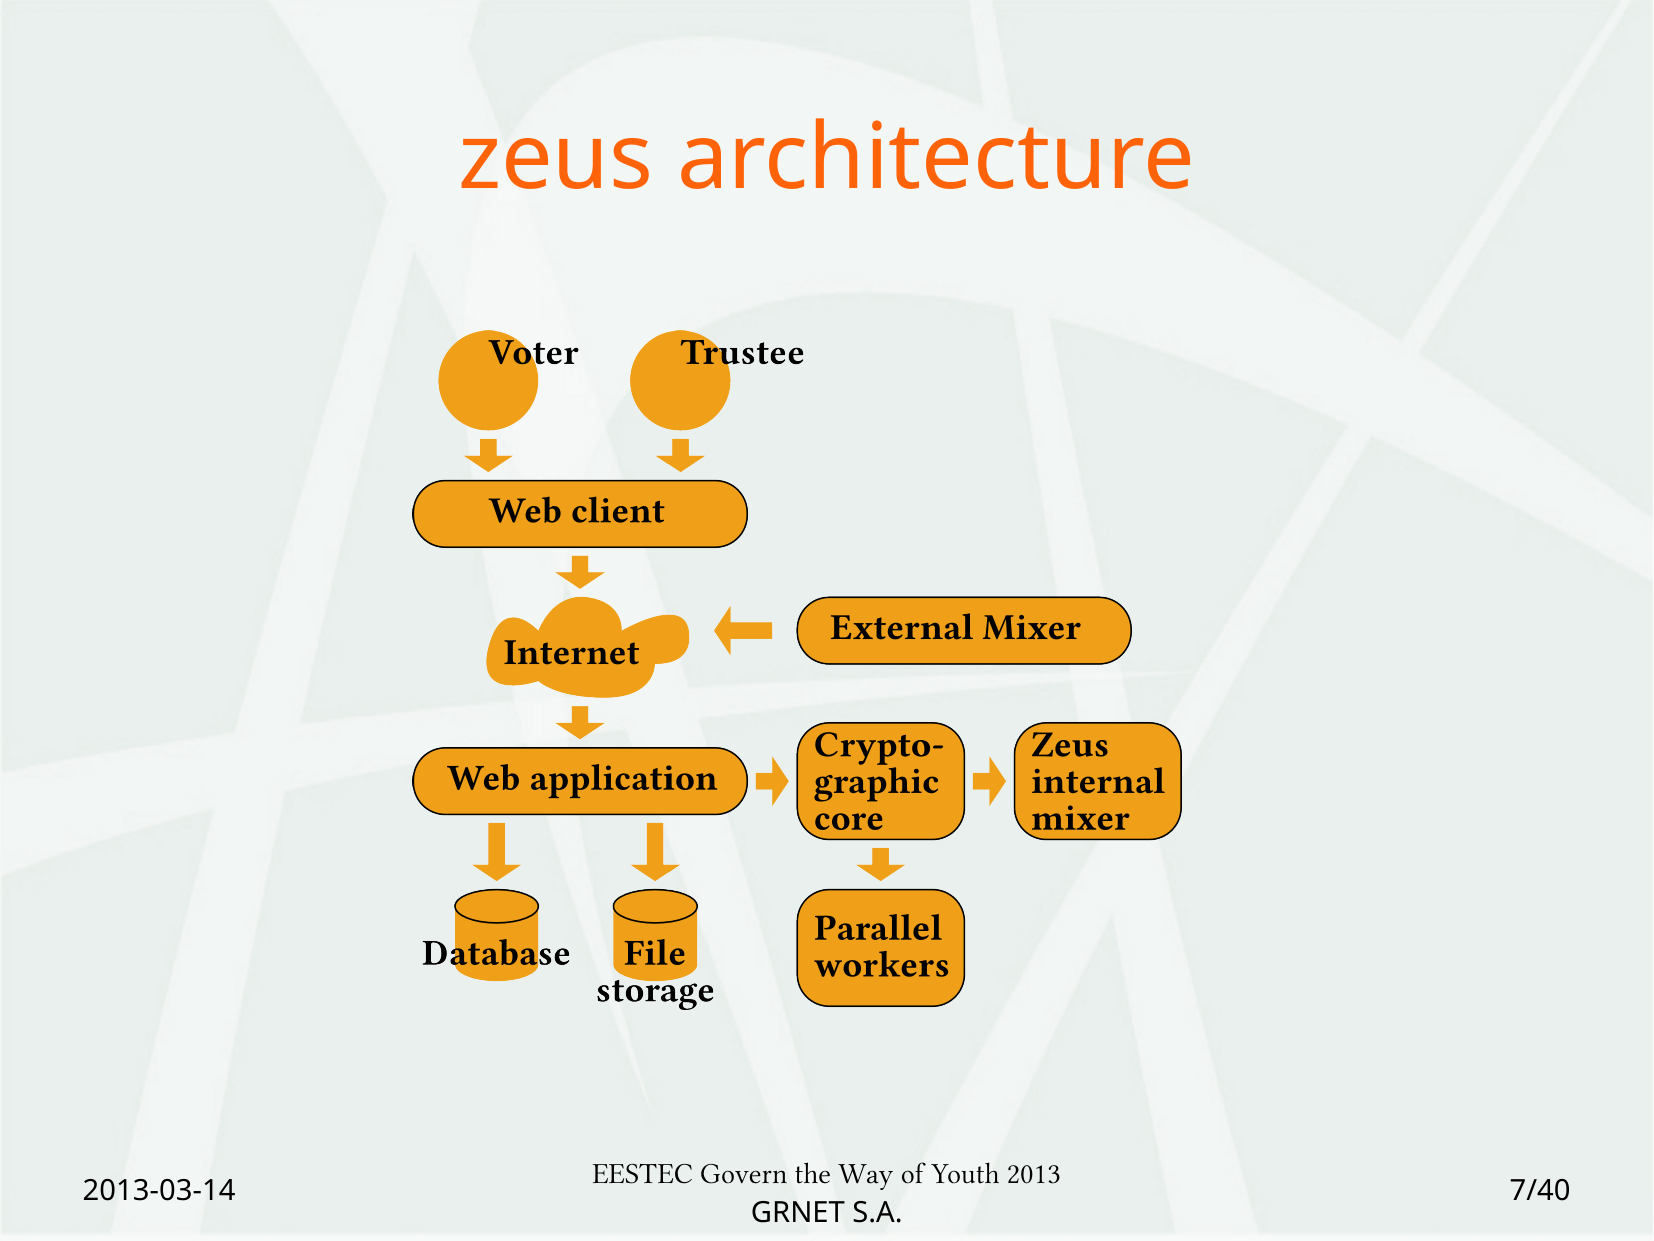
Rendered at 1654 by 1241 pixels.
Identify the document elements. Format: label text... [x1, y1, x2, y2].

title zeus architecture [82, 49, 1571, 257]
picture [0, 0, 1654, 1241]
